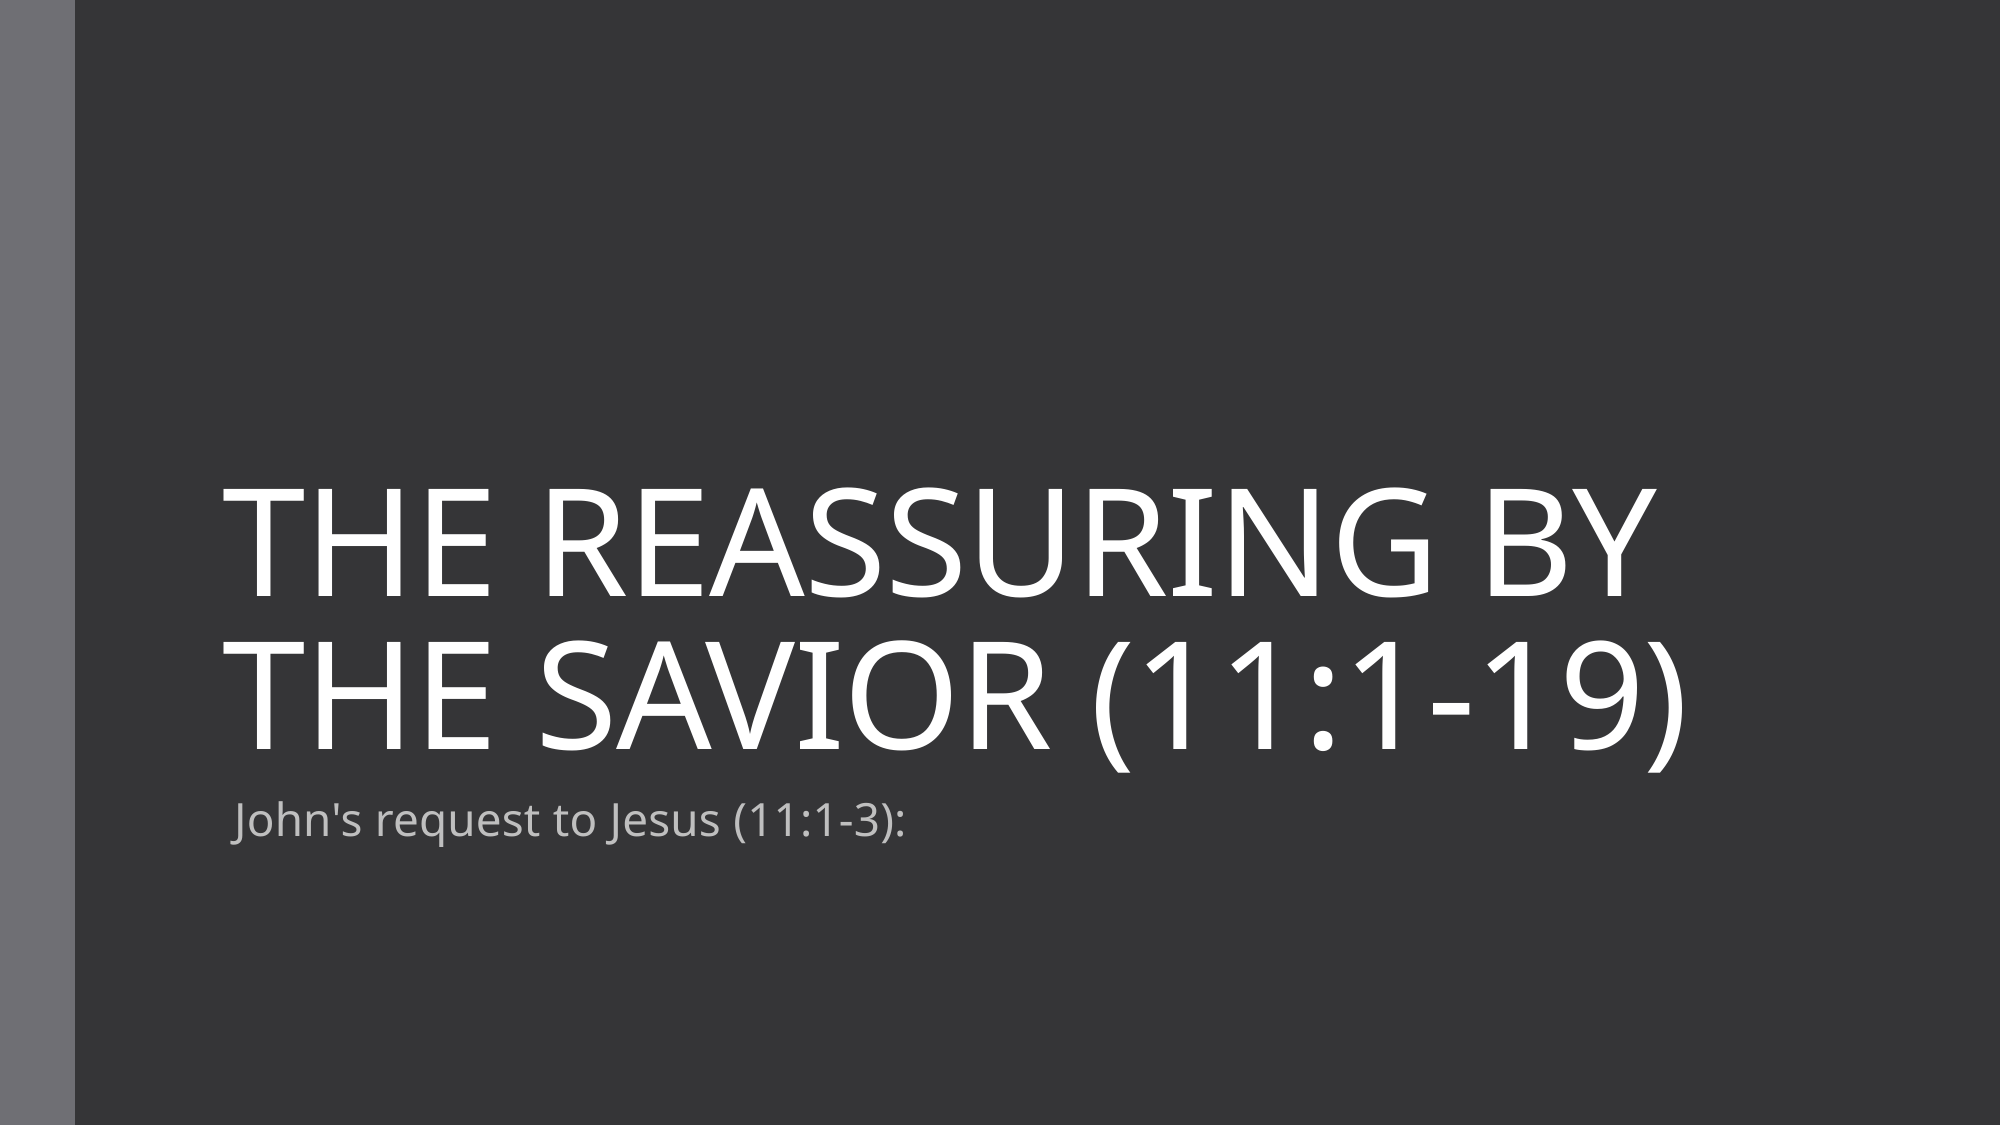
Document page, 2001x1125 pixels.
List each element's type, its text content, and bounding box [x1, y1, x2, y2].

title THE REASSURING BY THE SAVIOR (11:1-19) [206, 124, 1752, 787]
subtitle John's request to Jesus (11:1-3): [206, 787, 1752, 1066]
